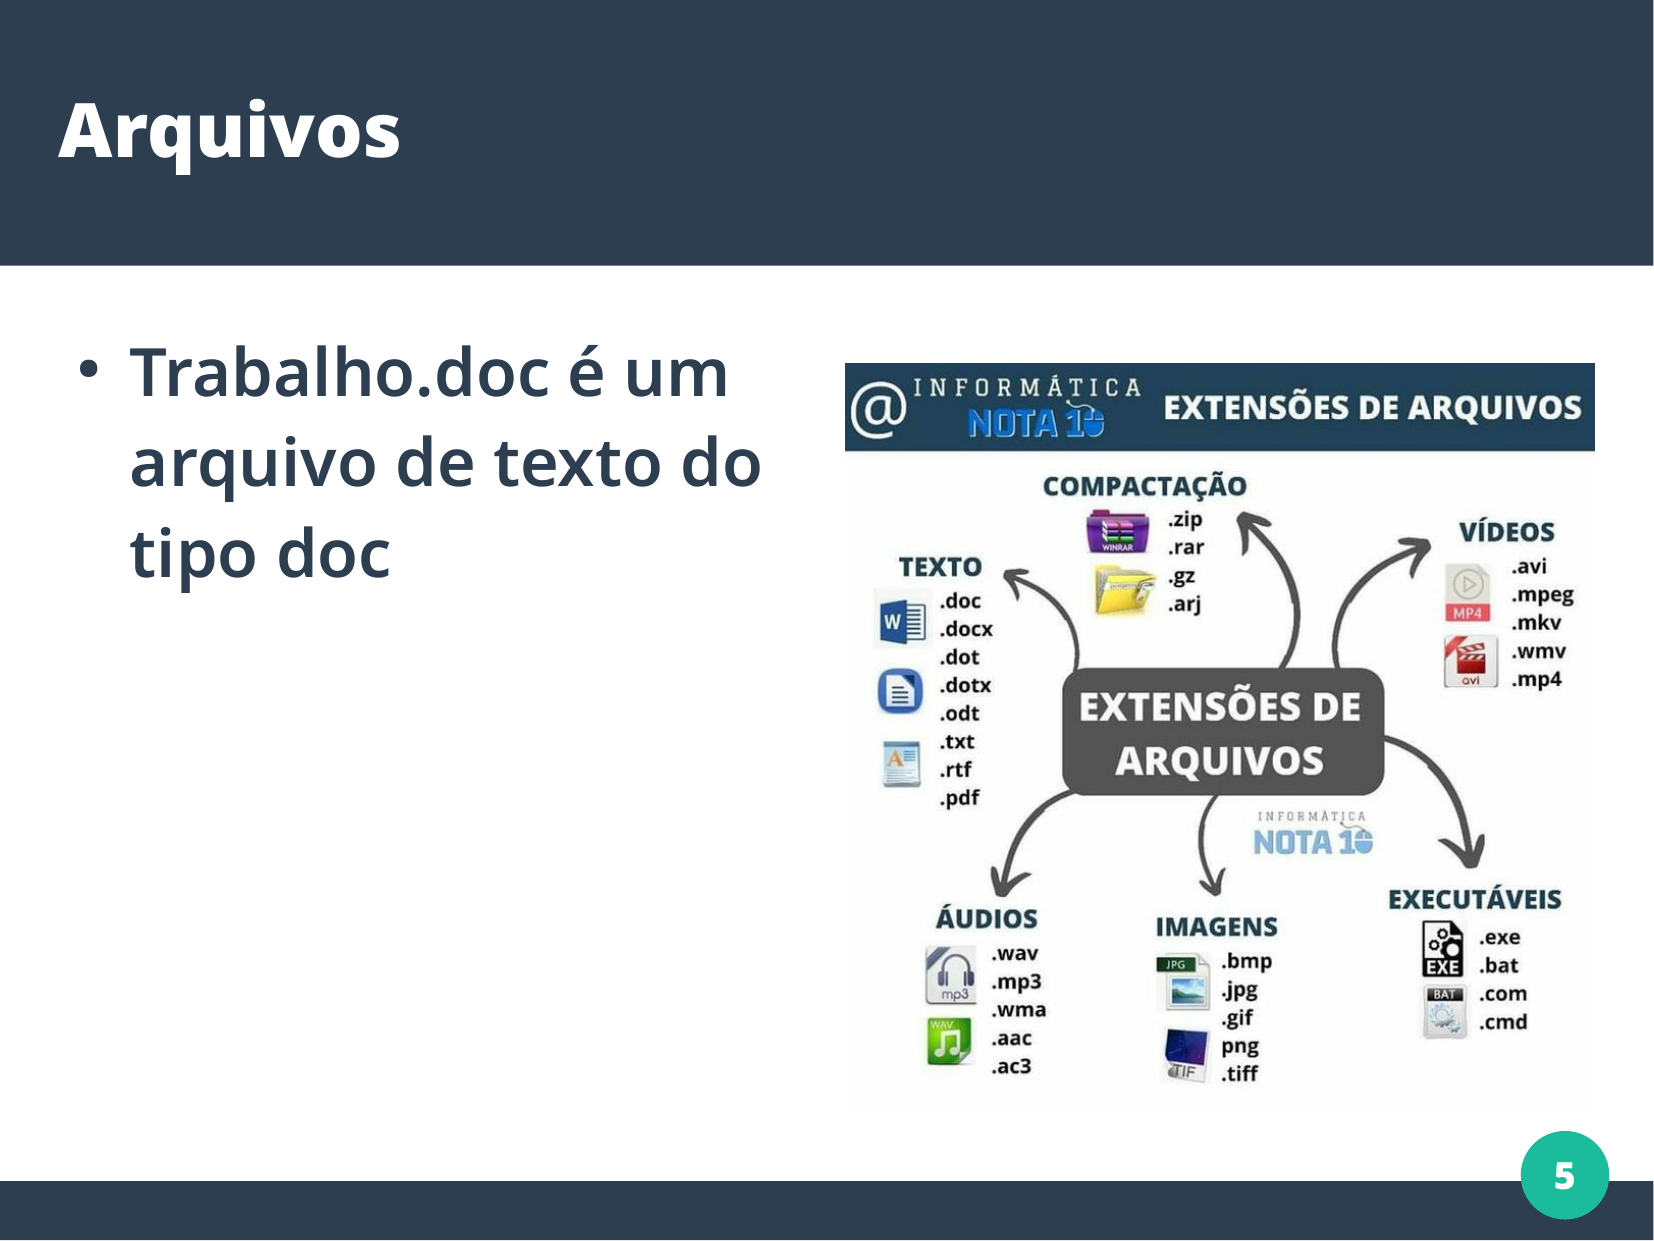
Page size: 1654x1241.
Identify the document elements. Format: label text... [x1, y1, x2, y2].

picture [845, 363, 1595, 1113]
title Arquivos [59, 49, 1595, 207]
list Trabalho.doc é um arquivo de texto do tipo doc [59, 324, 809, 1152]
